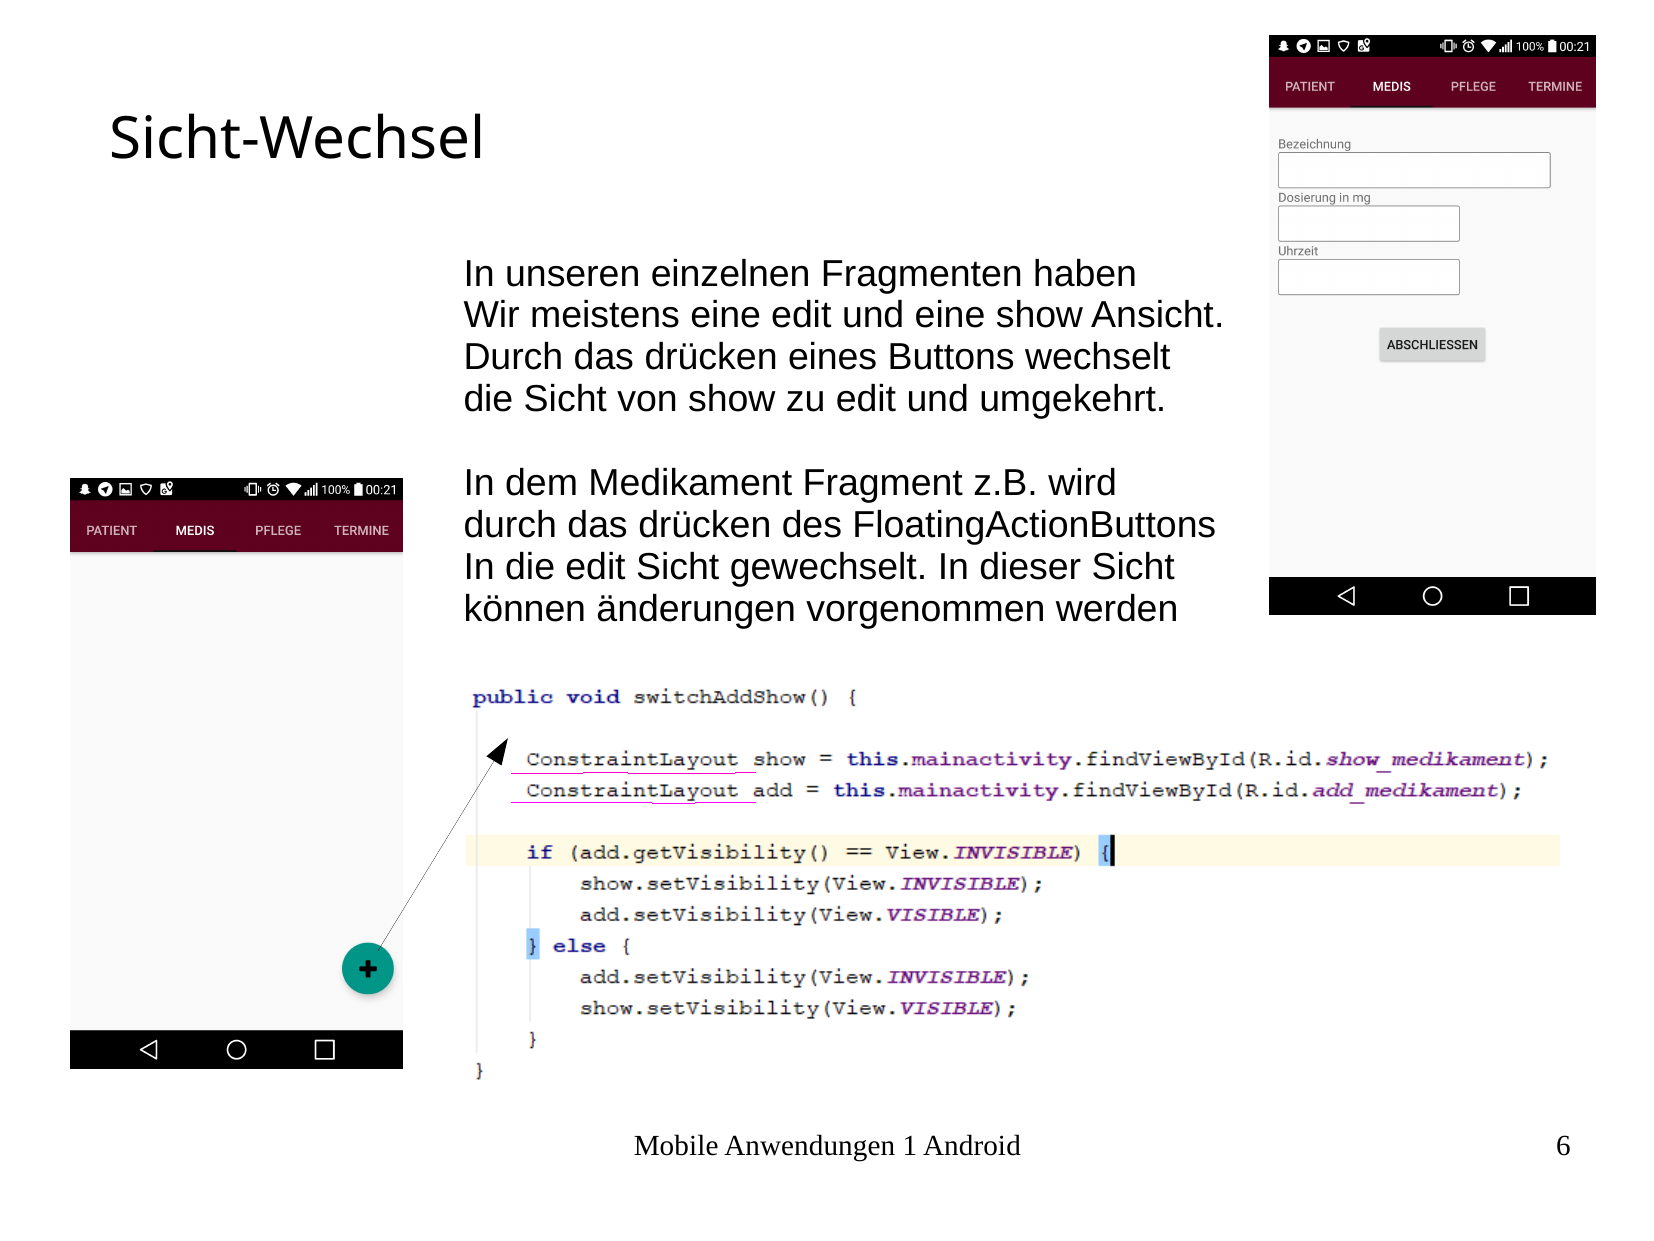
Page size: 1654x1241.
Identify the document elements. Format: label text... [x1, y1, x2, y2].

text_box In unseren einzelnen Fragmenten haben Wir meistens eine edit und eine show Ansicht. Durch das drücken eines Buttons wechselt die Sicht von show zu edit und umgekehrt. In dem Medikament Fragment z.B. wird durch das drücken des FloatingActionButtons In die edit Sicht gewechselt. In dieser Sicht können änderungen vorgenommen werden [448, 244, 1240, 638]
text_box Sicht-Wechsel [94, 88, 491, 174]
picture [70, 478, 403, 1069]
picture [466, 684, 1560, 1087]
picture [1269, 35, 1596, 615]
